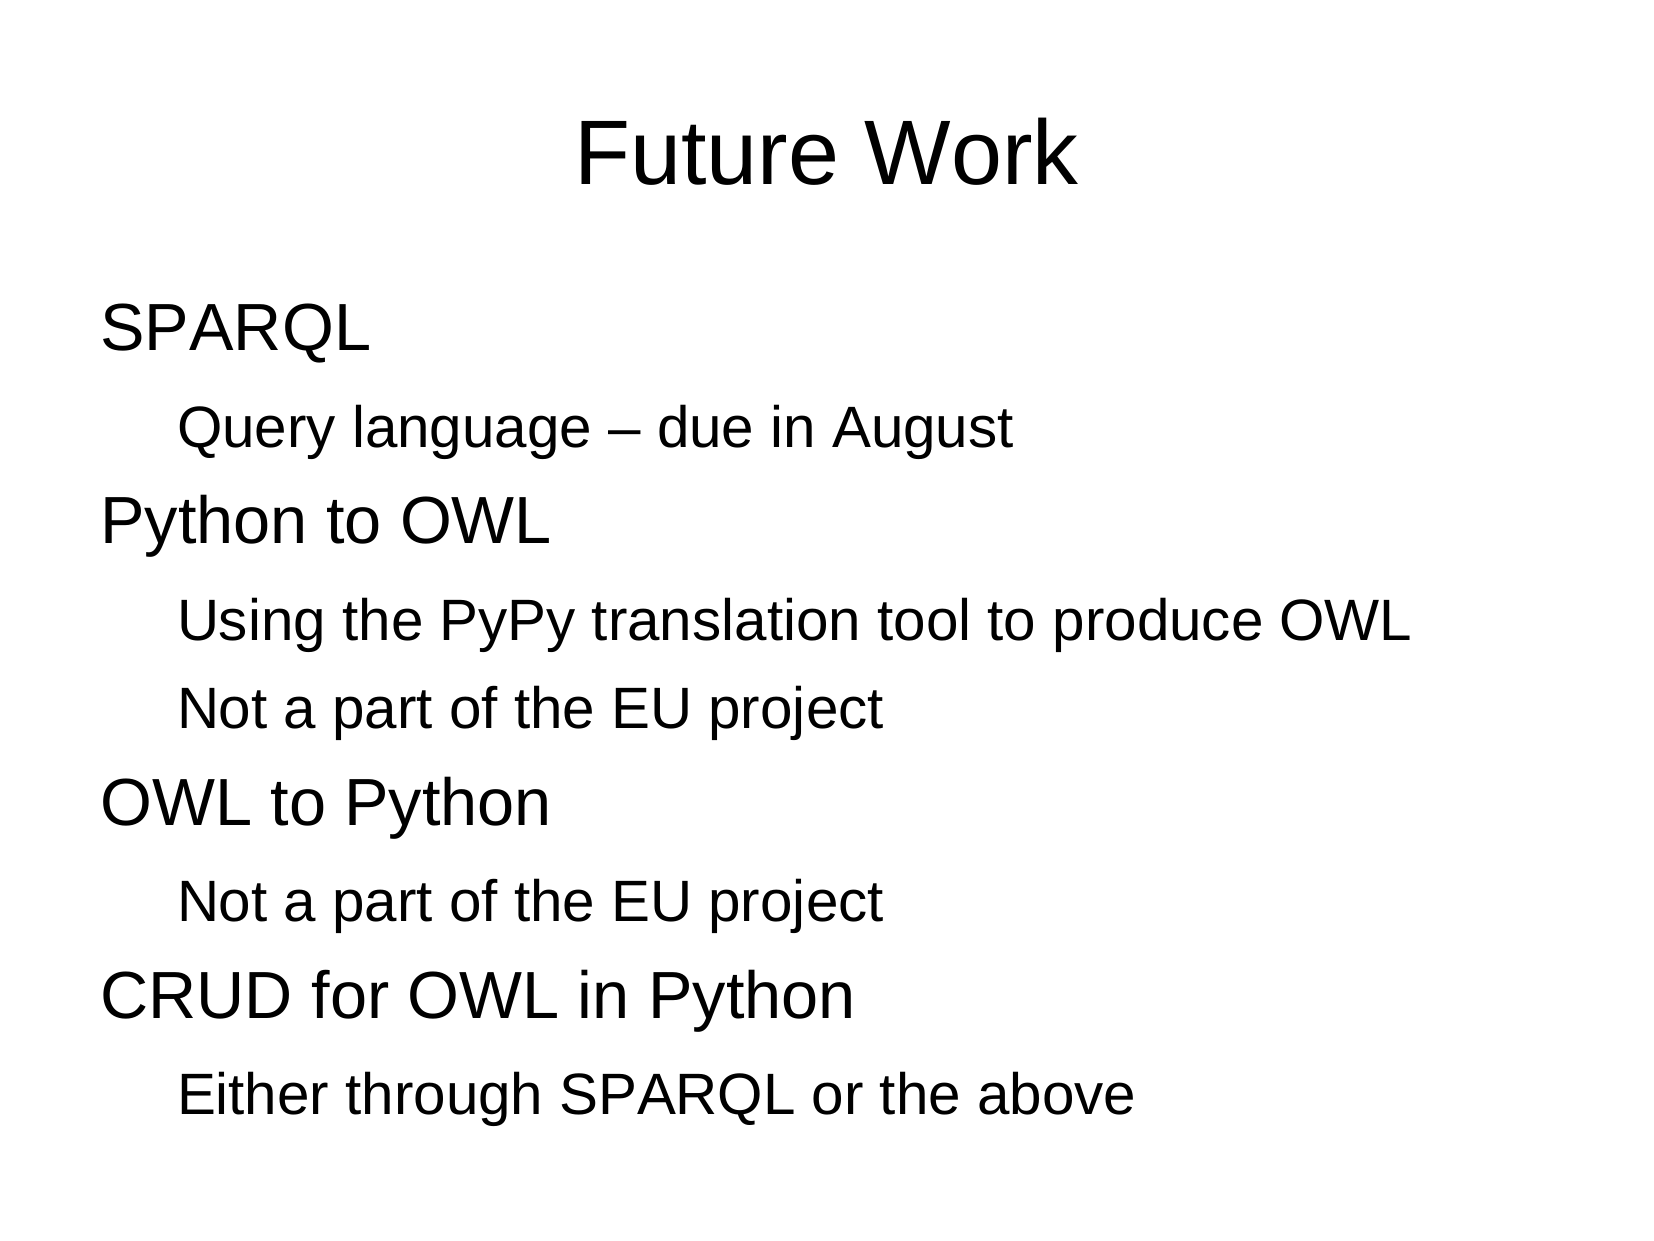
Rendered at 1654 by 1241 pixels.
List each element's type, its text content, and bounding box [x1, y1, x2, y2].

list SPARQL Query language – due in August Python to OWL Using the PyPy translation tool to produce OWL Not a part of the EU project OWL to Python Not a part of the EU project CRUD for OWL in Python Either through SPARQL or the above [82, 290, 1571, 1125]
title Future Work [82, 49, 1571, 257]
